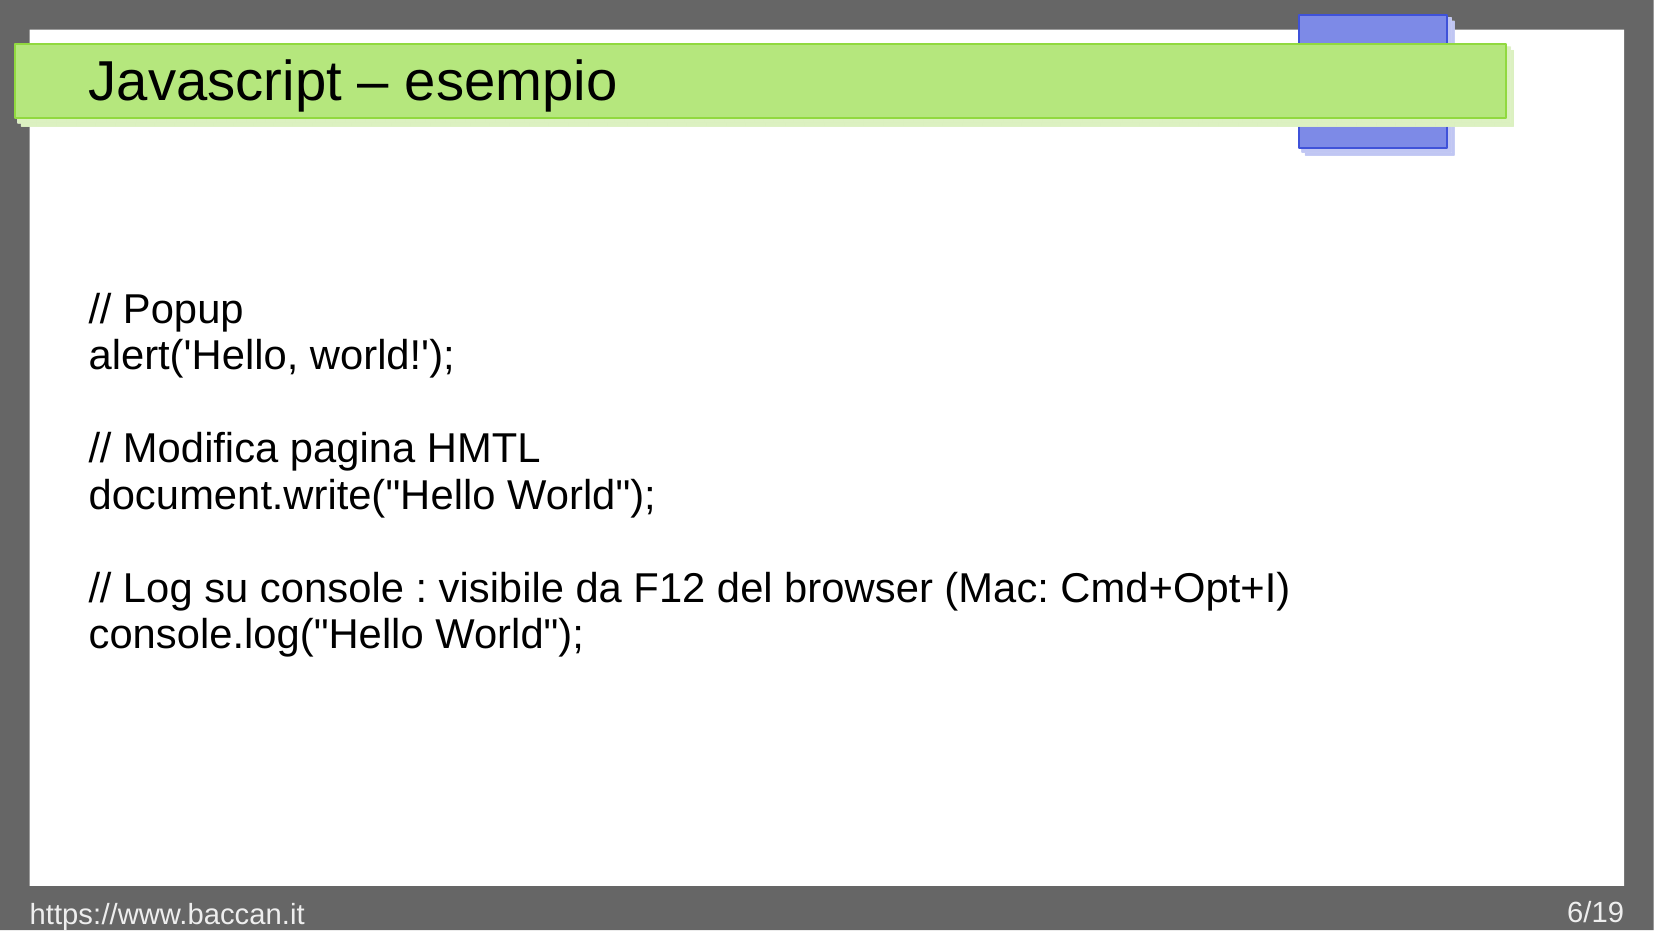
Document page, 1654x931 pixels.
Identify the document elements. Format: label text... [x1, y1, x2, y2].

text_box // Popup alert('Hello, world!'); // Modifica pagina HMTL document.write("Hello World"); // Log su console : visibile da F12 del browser (Mac: Cmd+Opt+I) console.log("Hello World"); [88, 123, 1565, 867]
title Javascript – esempio [88, 44, 1506, 119]
